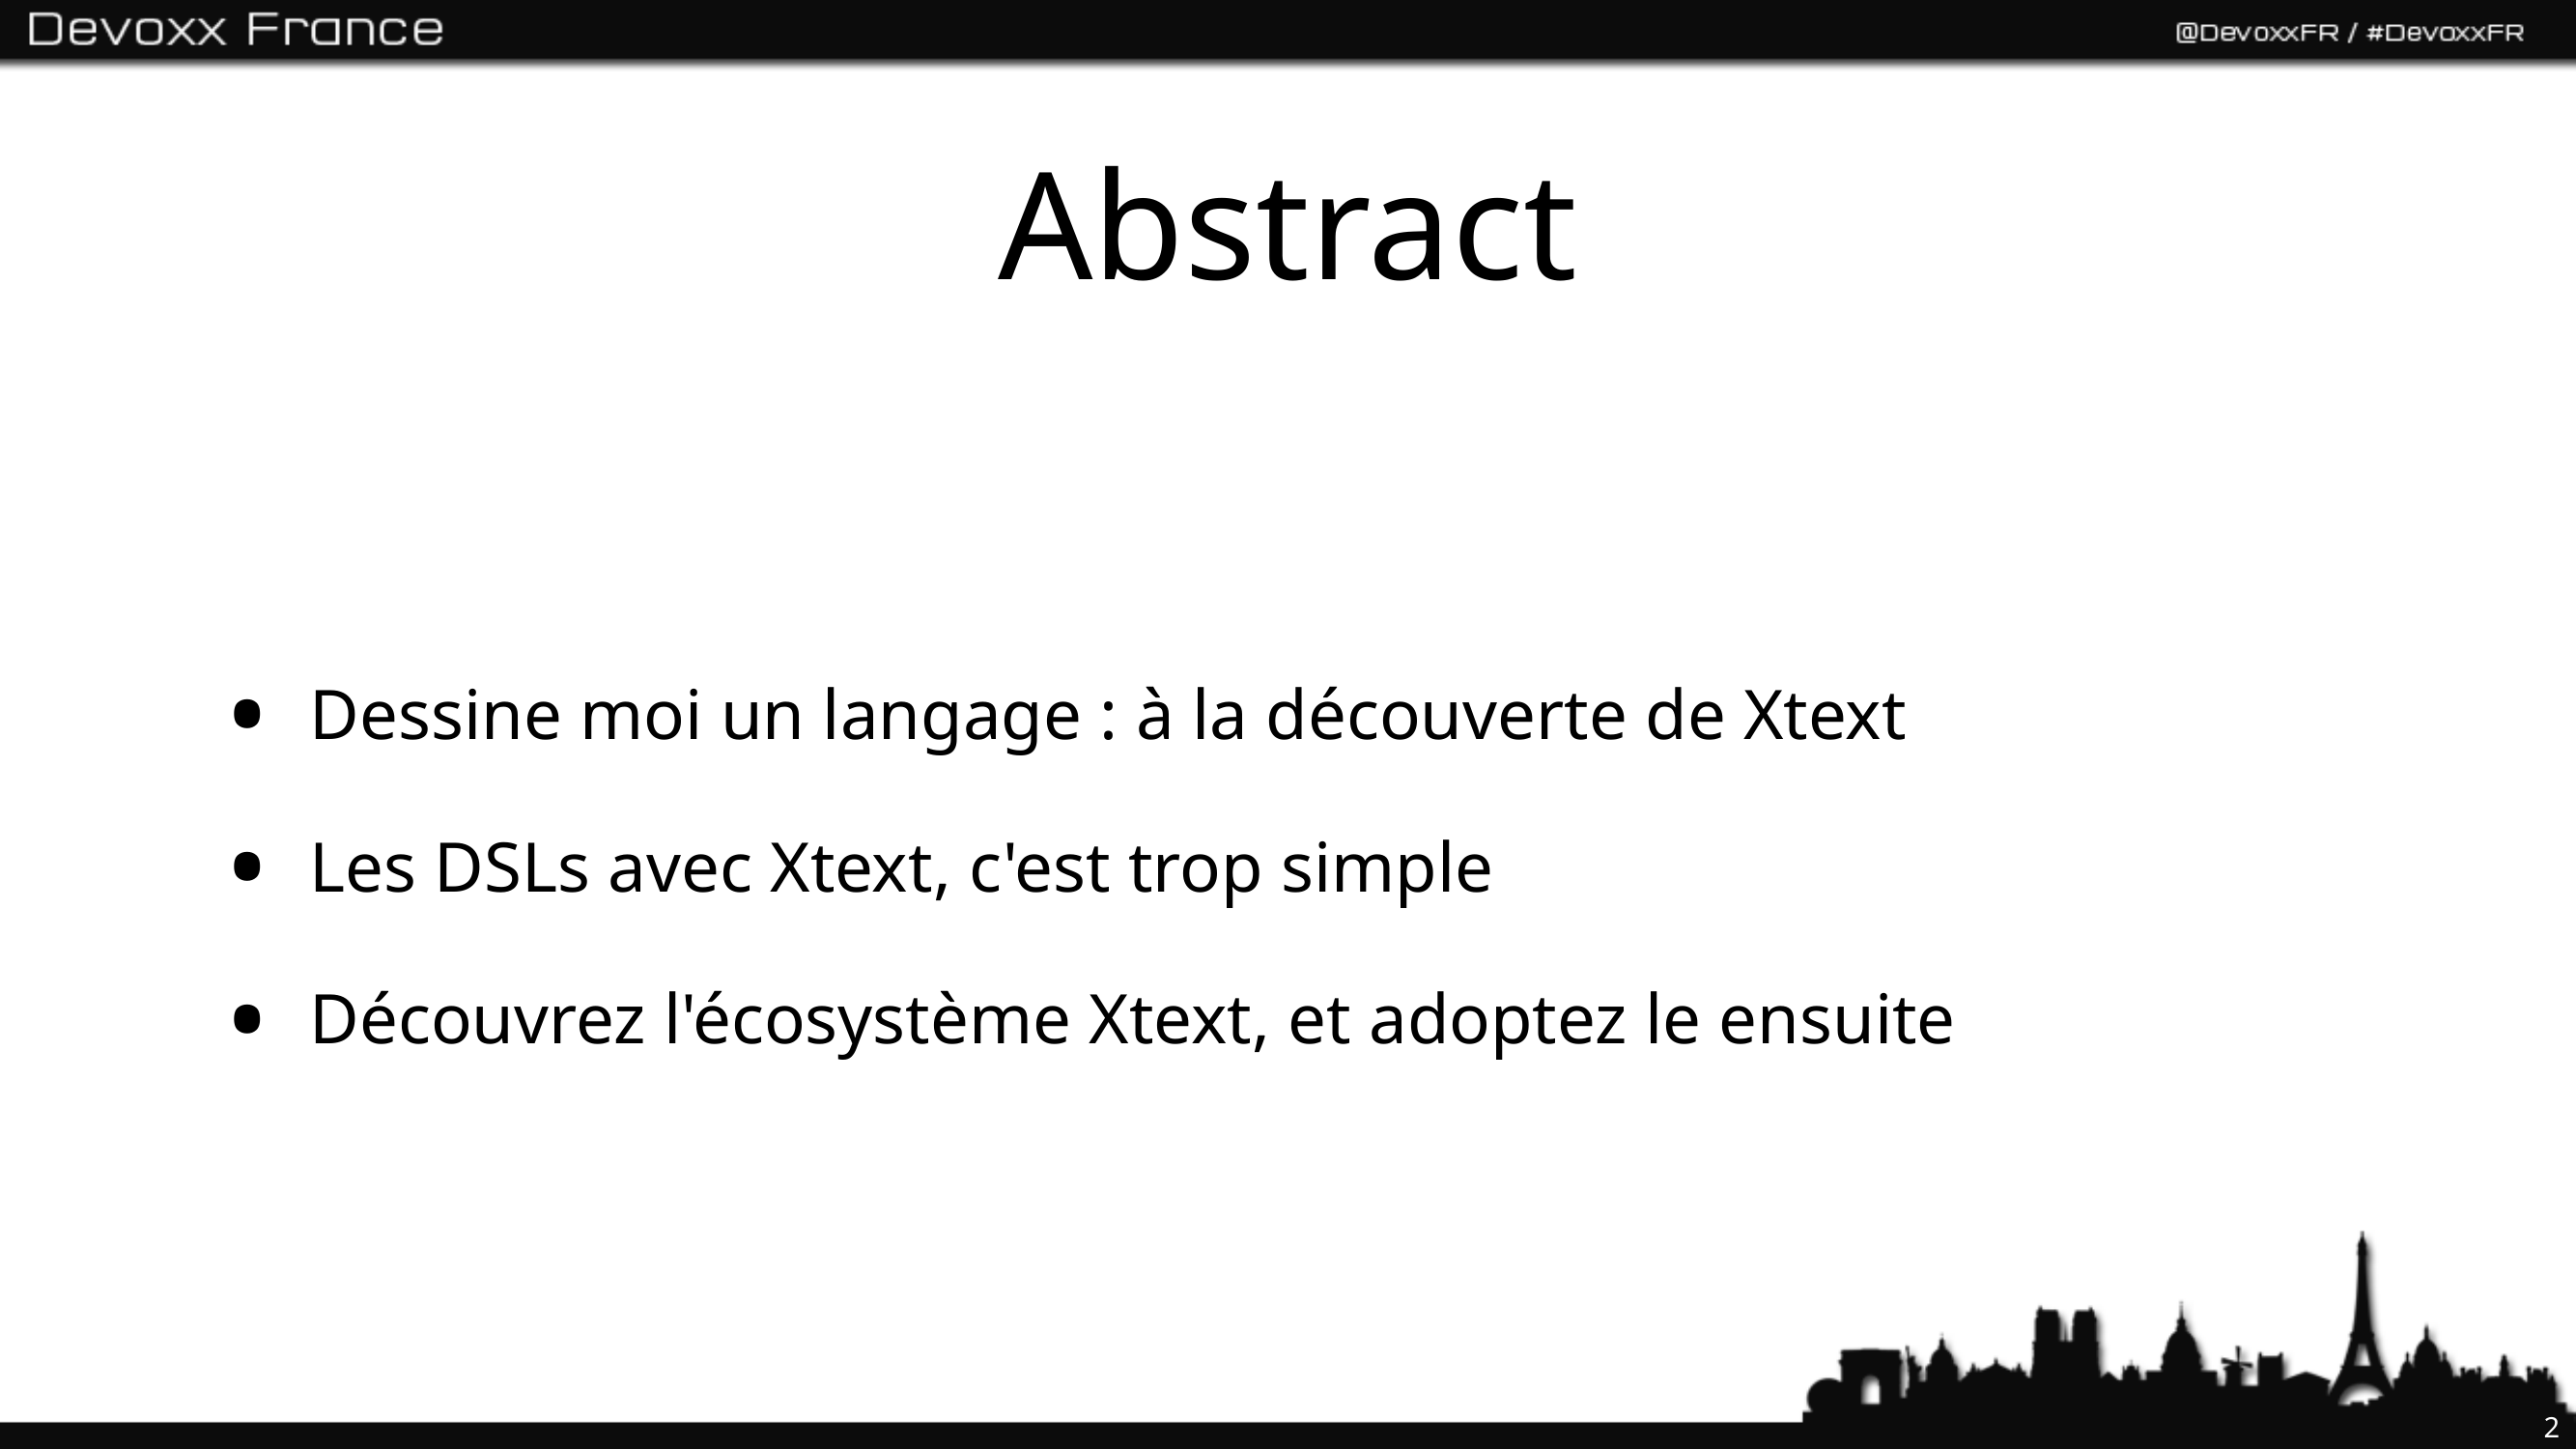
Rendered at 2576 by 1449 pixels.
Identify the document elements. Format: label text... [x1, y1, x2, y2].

title Abstract [183, 38, 2393, 403]
list Dessine moi un langage : à la découverte de Xtext Les DSLs avec Xtext, c'est trop simple Découvrez l'écosystème Xtext, et adoptez le ensuite [183, 412, 2393, 1317]
picture [0, 0, 2576, 1449]
